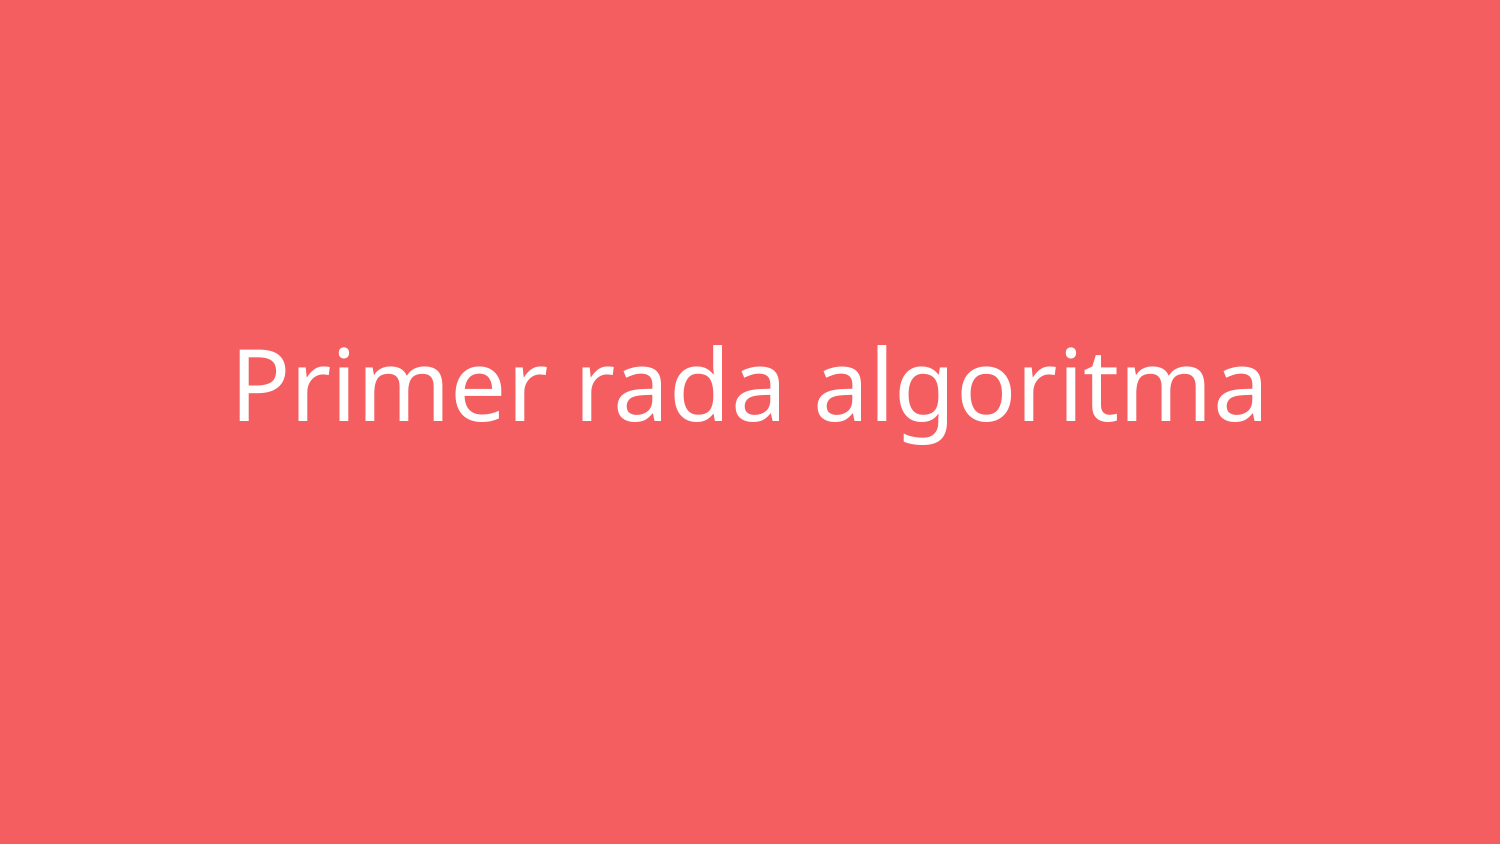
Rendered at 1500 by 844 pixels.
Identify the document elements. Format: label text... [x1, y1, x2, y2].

title Primer rada algoritma [83, 233, 1417, 529]
